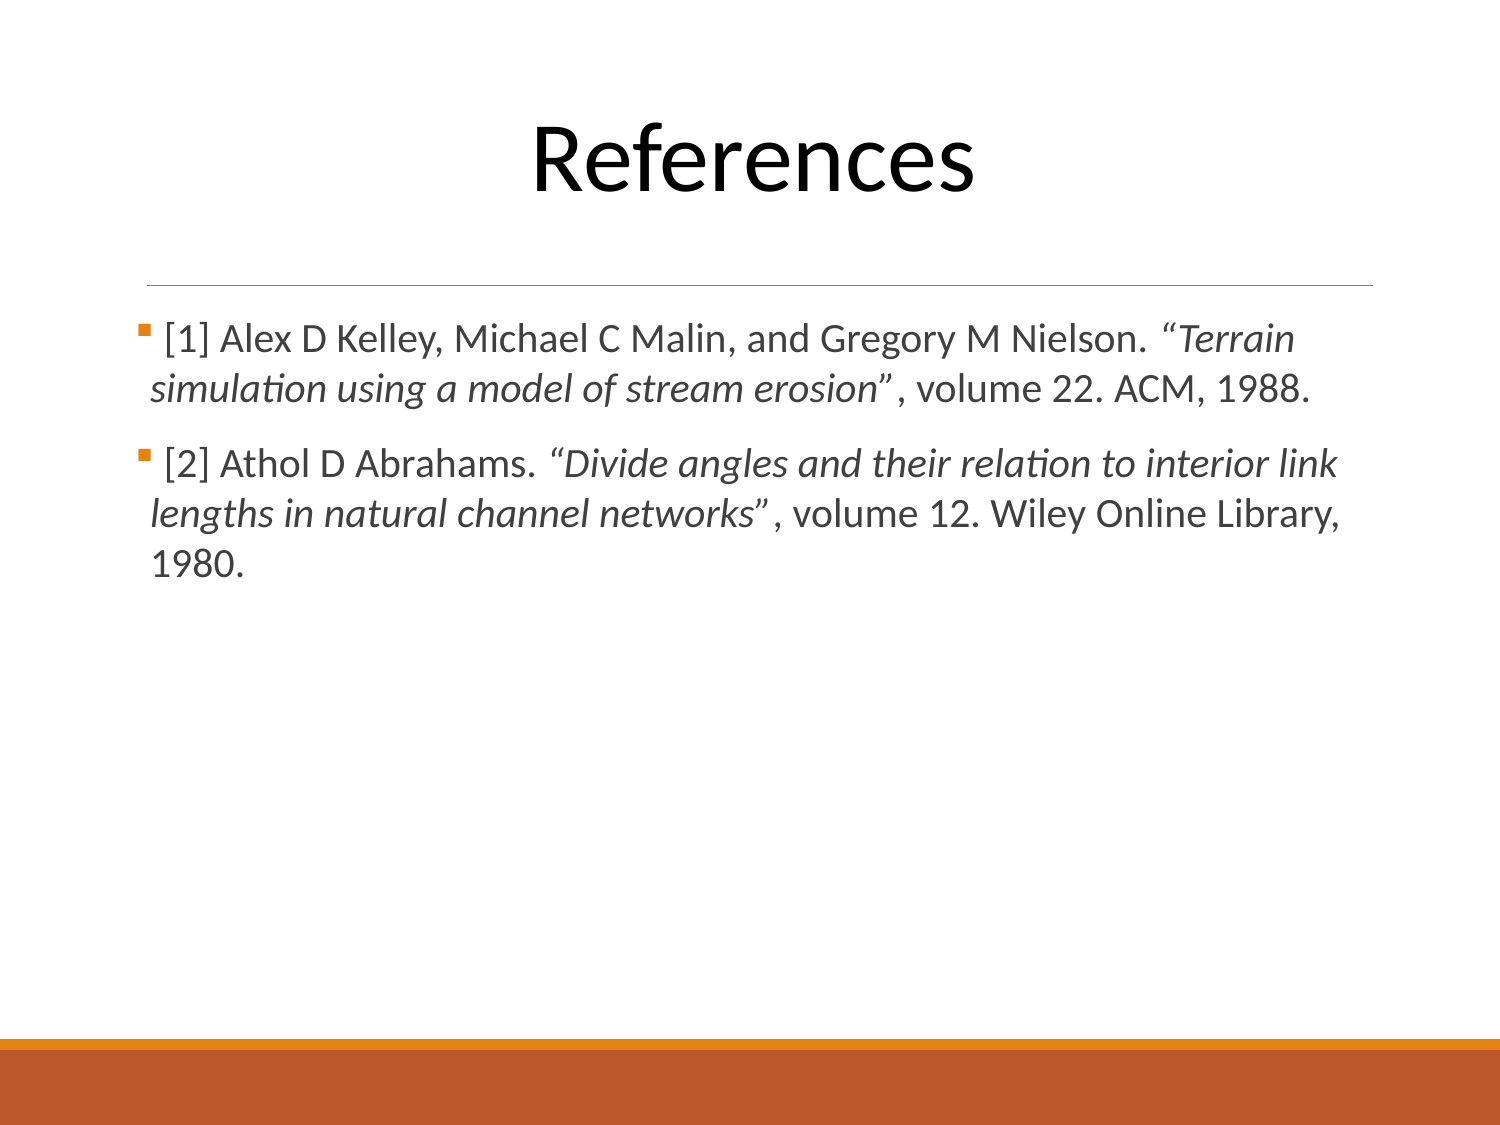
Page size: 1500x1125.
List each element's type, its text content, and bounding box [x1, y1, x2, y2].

title References [135, 47, 1373, 285]
list [1] Alex D Kelley, Michael C Malin, and Gregory M Nielson. “Terrain simulation using a model of stream erosion”, volume 22. ACM, 1988. [2] Athol D Abrahams. “Divide angles and their relation to interior link lengths in natural channel networks”, volume 12. Wiley Online Library, 1980. [135, 303, 1373, 964]
